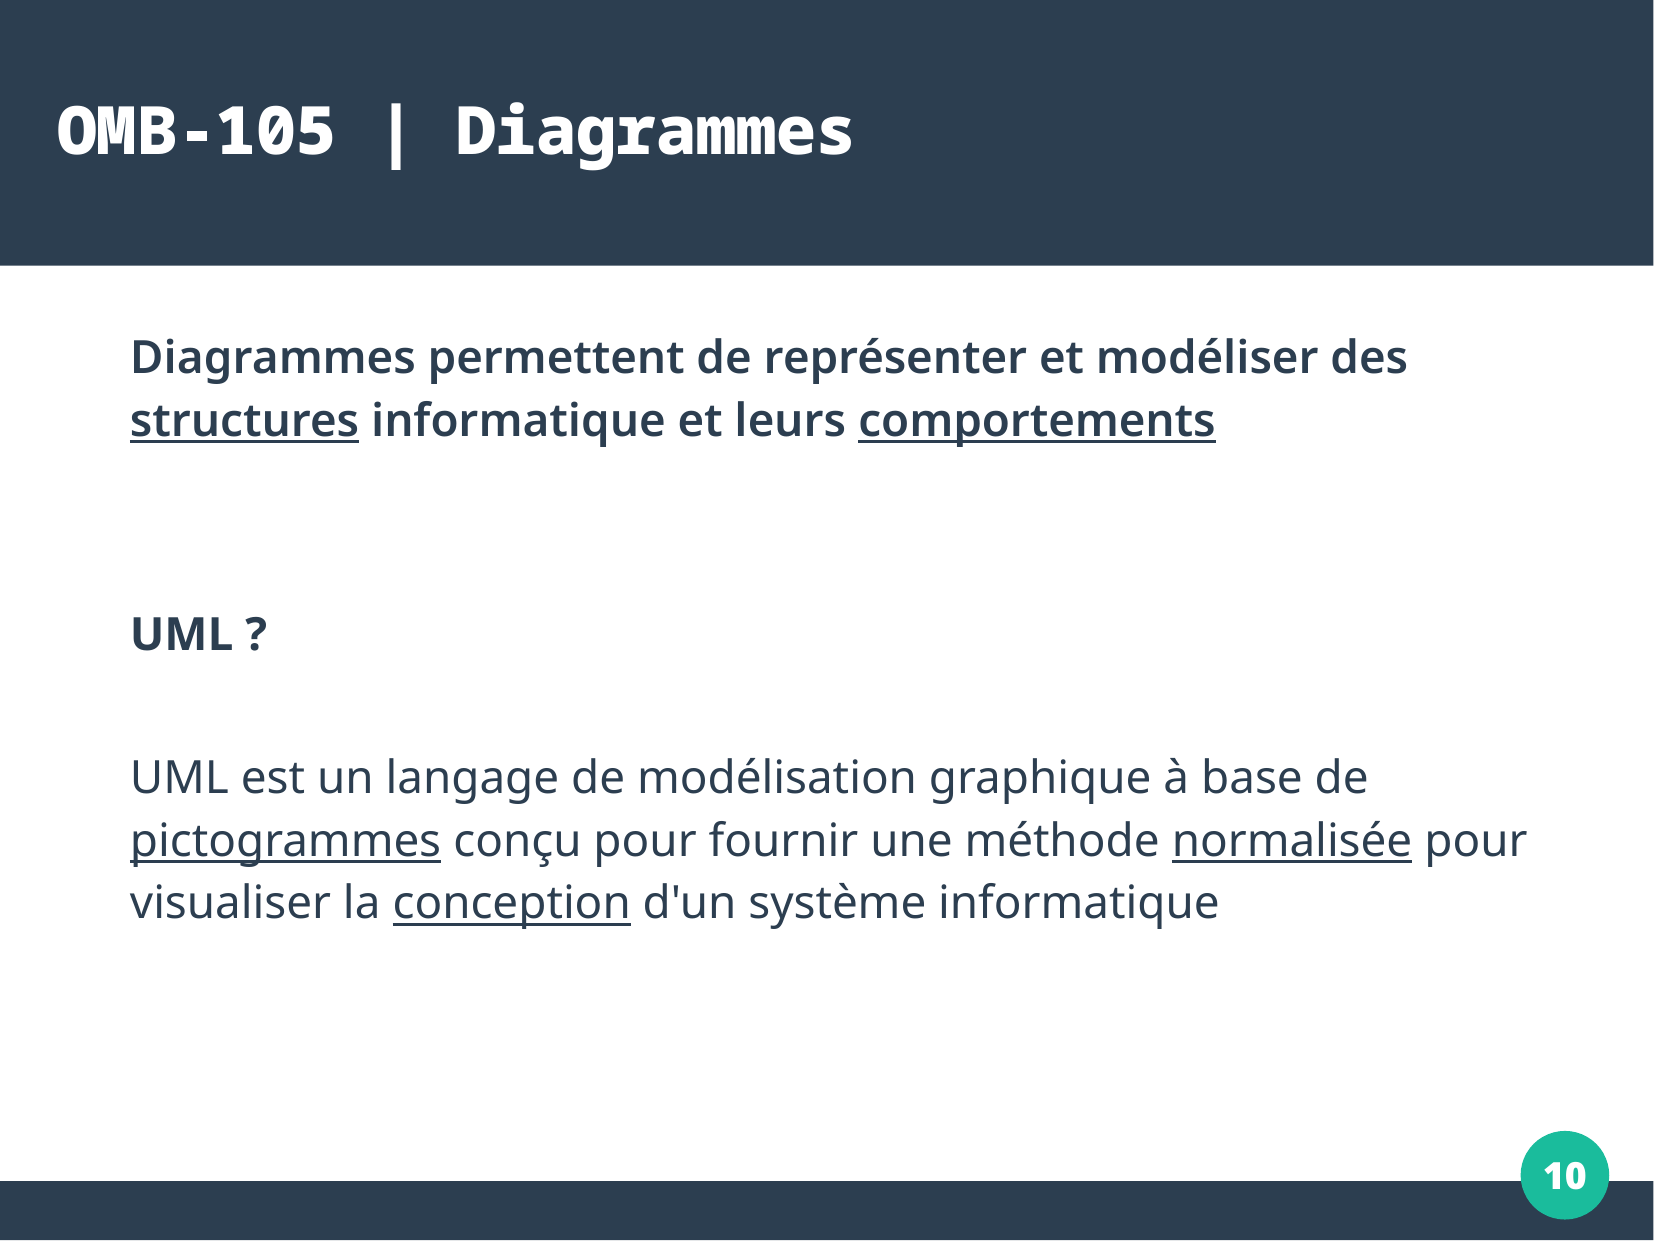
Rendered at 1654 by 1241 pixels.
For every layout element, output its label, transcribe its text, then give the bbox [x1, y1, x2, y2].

list Diagrammes permettent de représenter et modéliser des structures informatique et leurs comportements UML ? UML est un langage de modélisation graphique à base de pictogrammes conçu pour fournir une méthode normalisée pour visualiser la conception d'un système informatique [59, 324, 1576, 1152]
title OMB-105 | Diagrammes [57, 49, 1593, 207]
